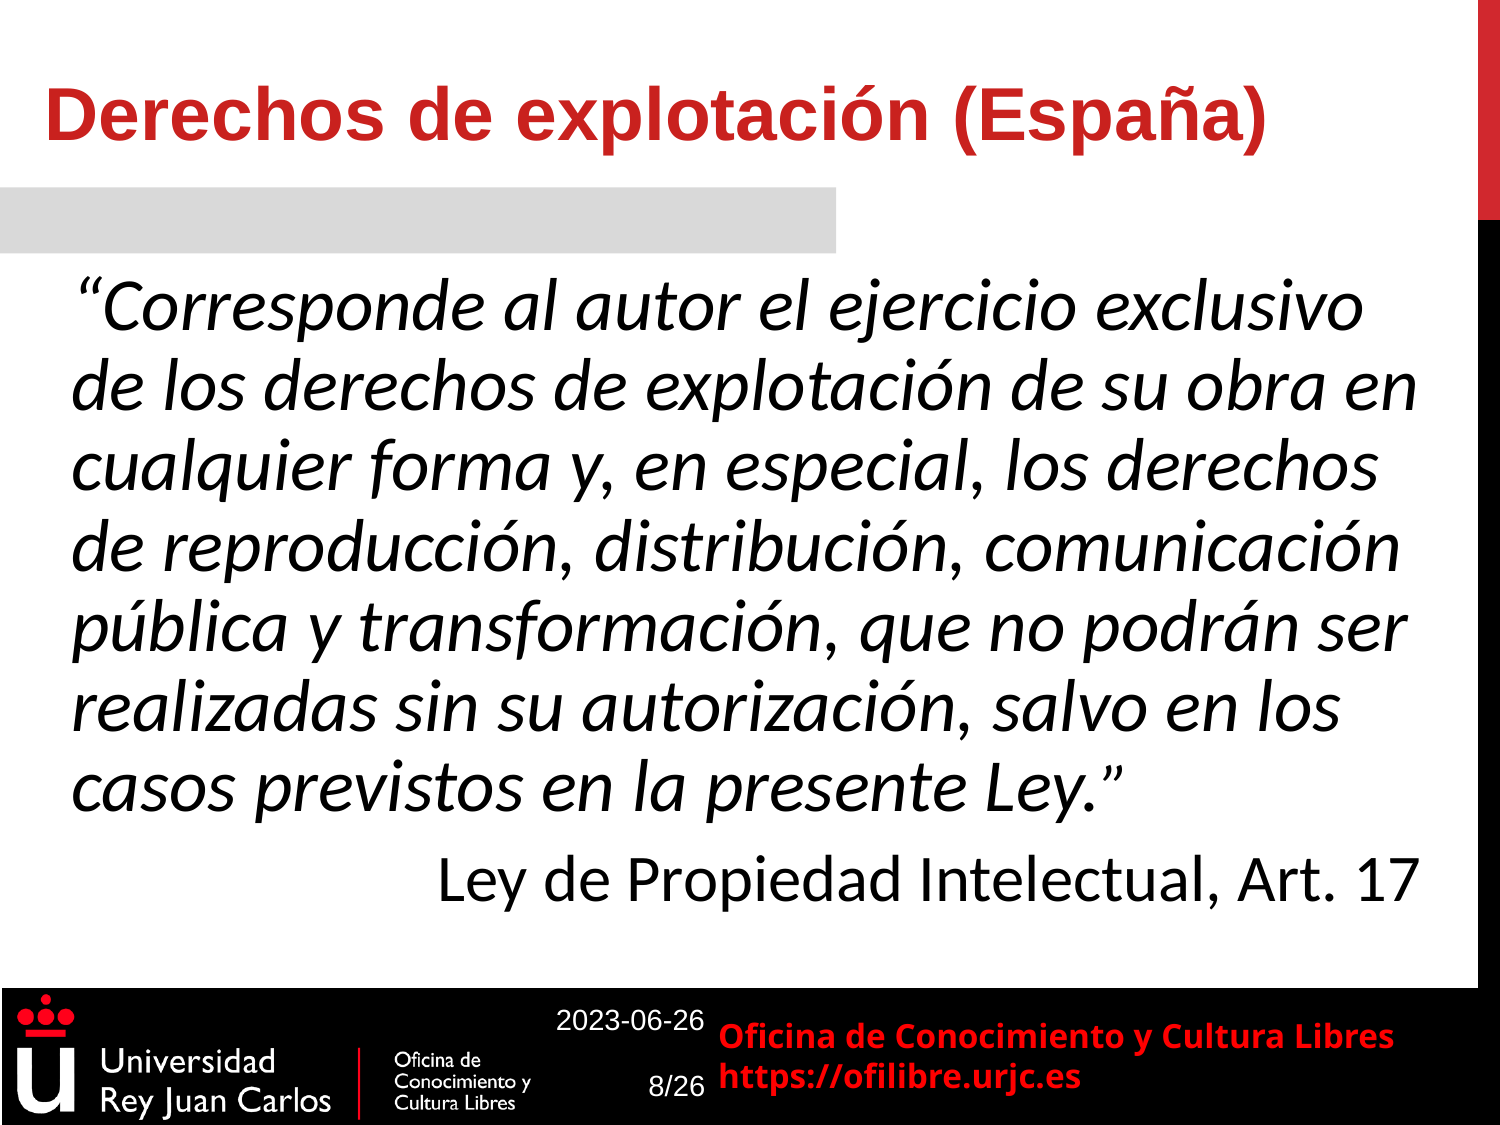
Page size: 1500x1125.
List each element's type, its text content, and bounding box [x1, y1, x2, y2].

text_box Derechos de explotación (España) [30, 64, 1306, 248]
title [75, 7, 1425, 196]
text_box “Corresponde al autor el ejercicio exclusivo de los derechos de explotación de su obra en cualquier forma y, en especial, los derechos de reproducción, distribución, comunicación pública y transformación, que no podrán ser realizadas sin su autorización, salvo en los casos previstos en la presente Ley.” Ley de Propiedad Intelectual, Art. 17 [56, 261, 1437, 937]
picture [17, 994, 531, 1120]
